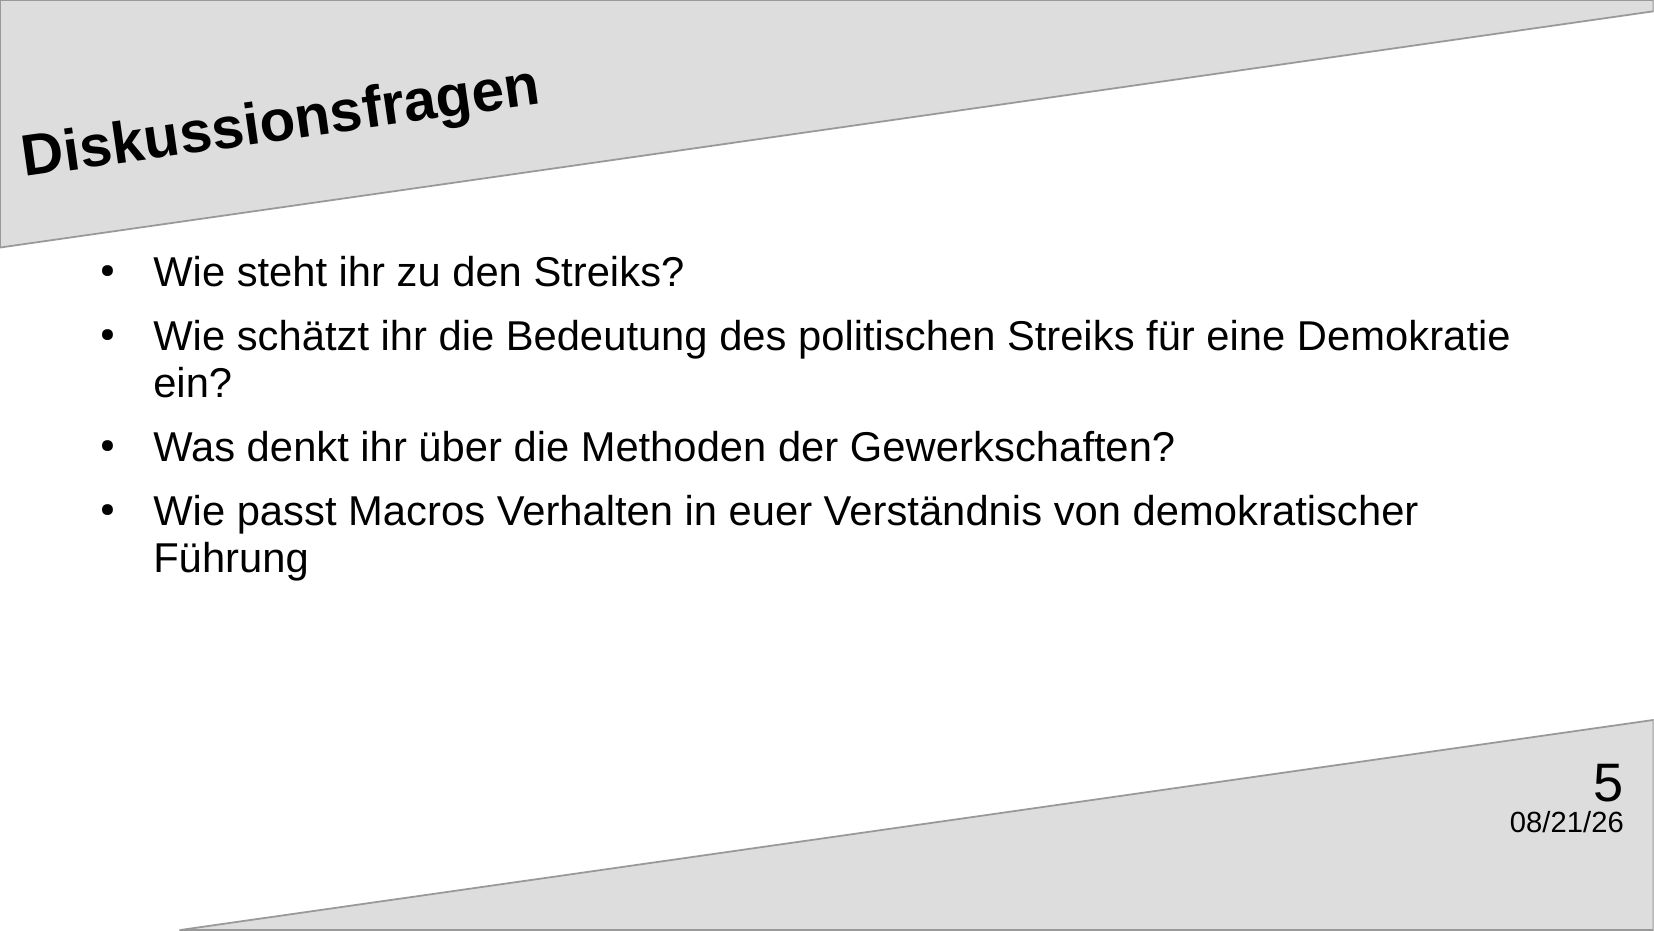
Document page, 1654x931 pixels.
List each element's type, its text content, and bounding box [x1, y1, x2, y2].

list Wie steht ihr zu den Streiks? Wie schätzt ihr die Bedeutung des politischen Streiks für eine Demokratie ein? Was denkt ihr über die Methoden der Gewerkschaften? Wie passt Macros Verhalten in euer Verständnis von demokratischer Führung [82, 248, 1538, 789]
title Diskussionsfragen [11, 0, 1496, 235]
